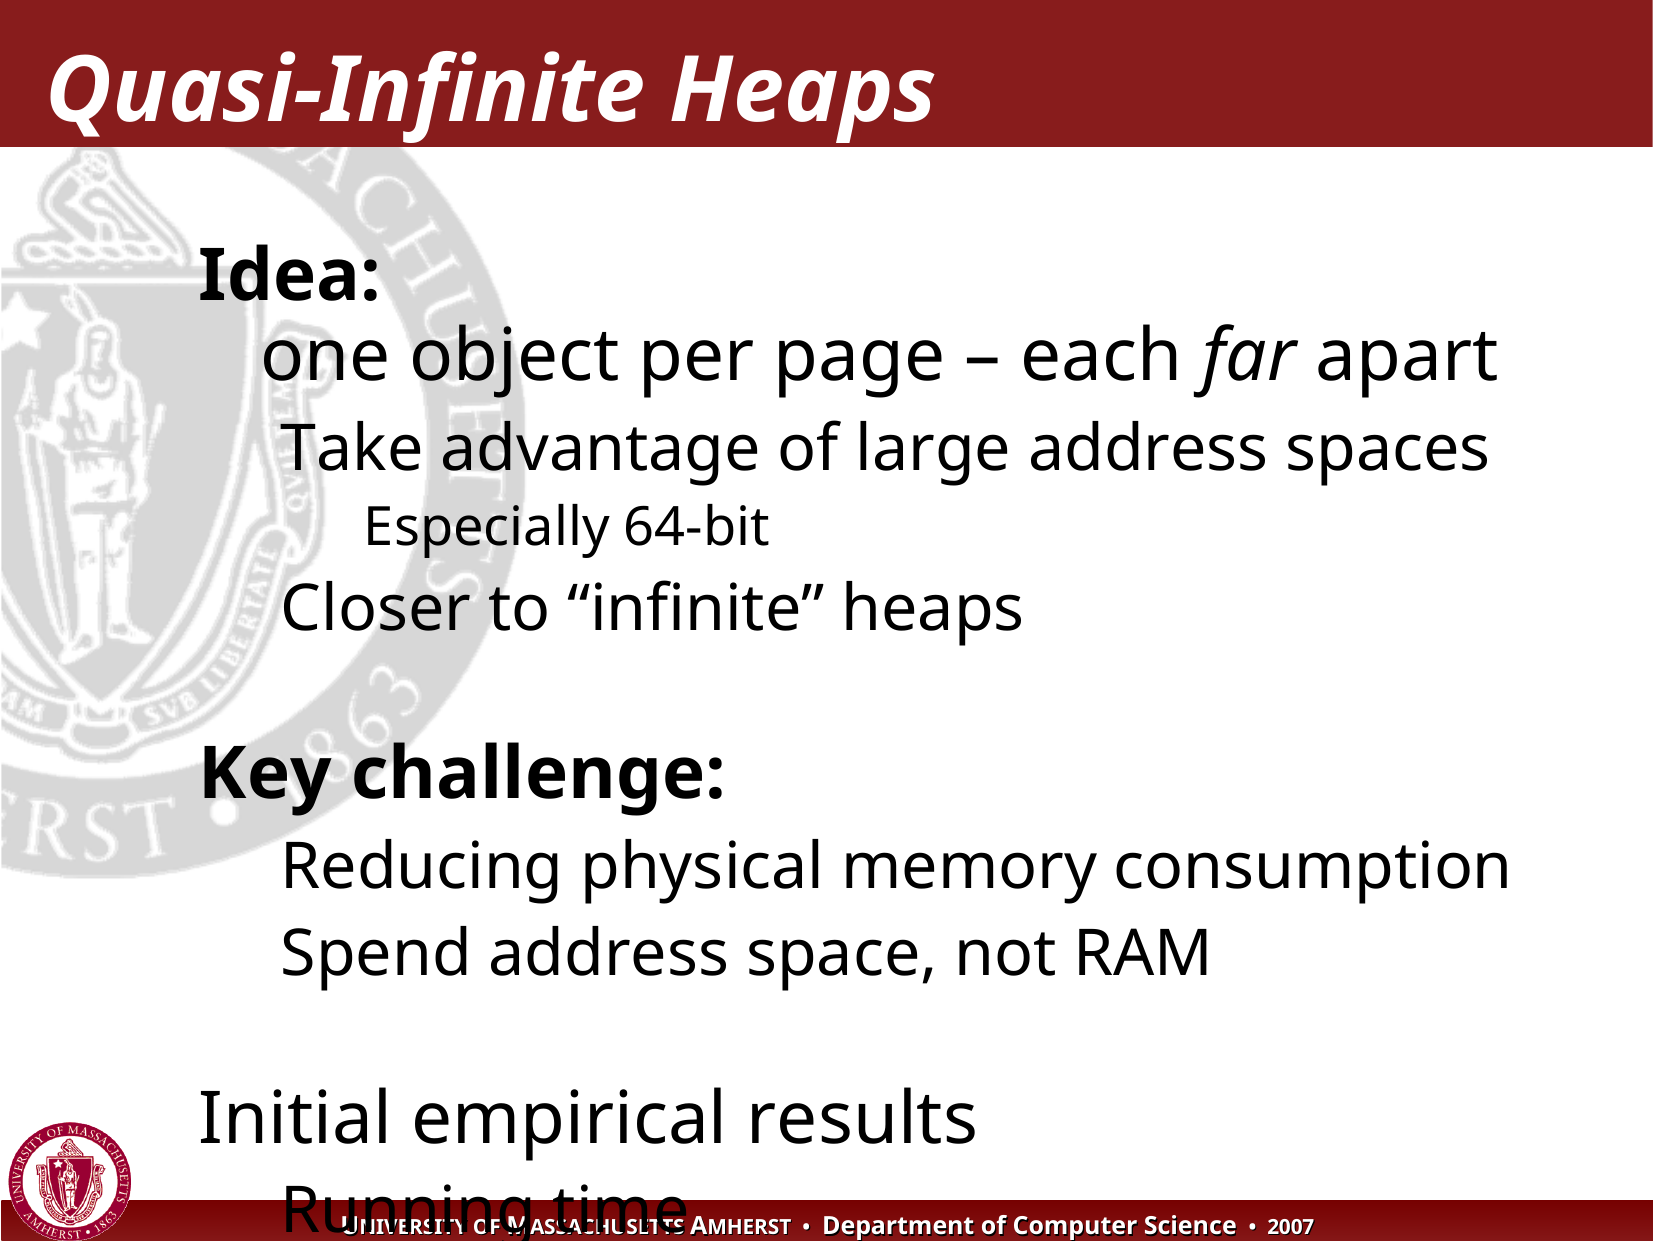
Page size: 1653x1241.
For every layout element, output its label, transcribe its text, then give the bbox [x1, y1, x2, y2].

title Quasi-Infinite Heaps [45, 0, 1423, 210]
picture [292, 1191, 310, 1200]
picture [0, 147, 1653, 1241]
list Idea: one object per page – each far apart Take advantage of large address spaces Especially 64-bit Closer to “infinite” heaps Key challenge: Reducing physical memory consumption Spend address space, not RAM Initial empirical results Running time [198, 235, 1619, 1156]
